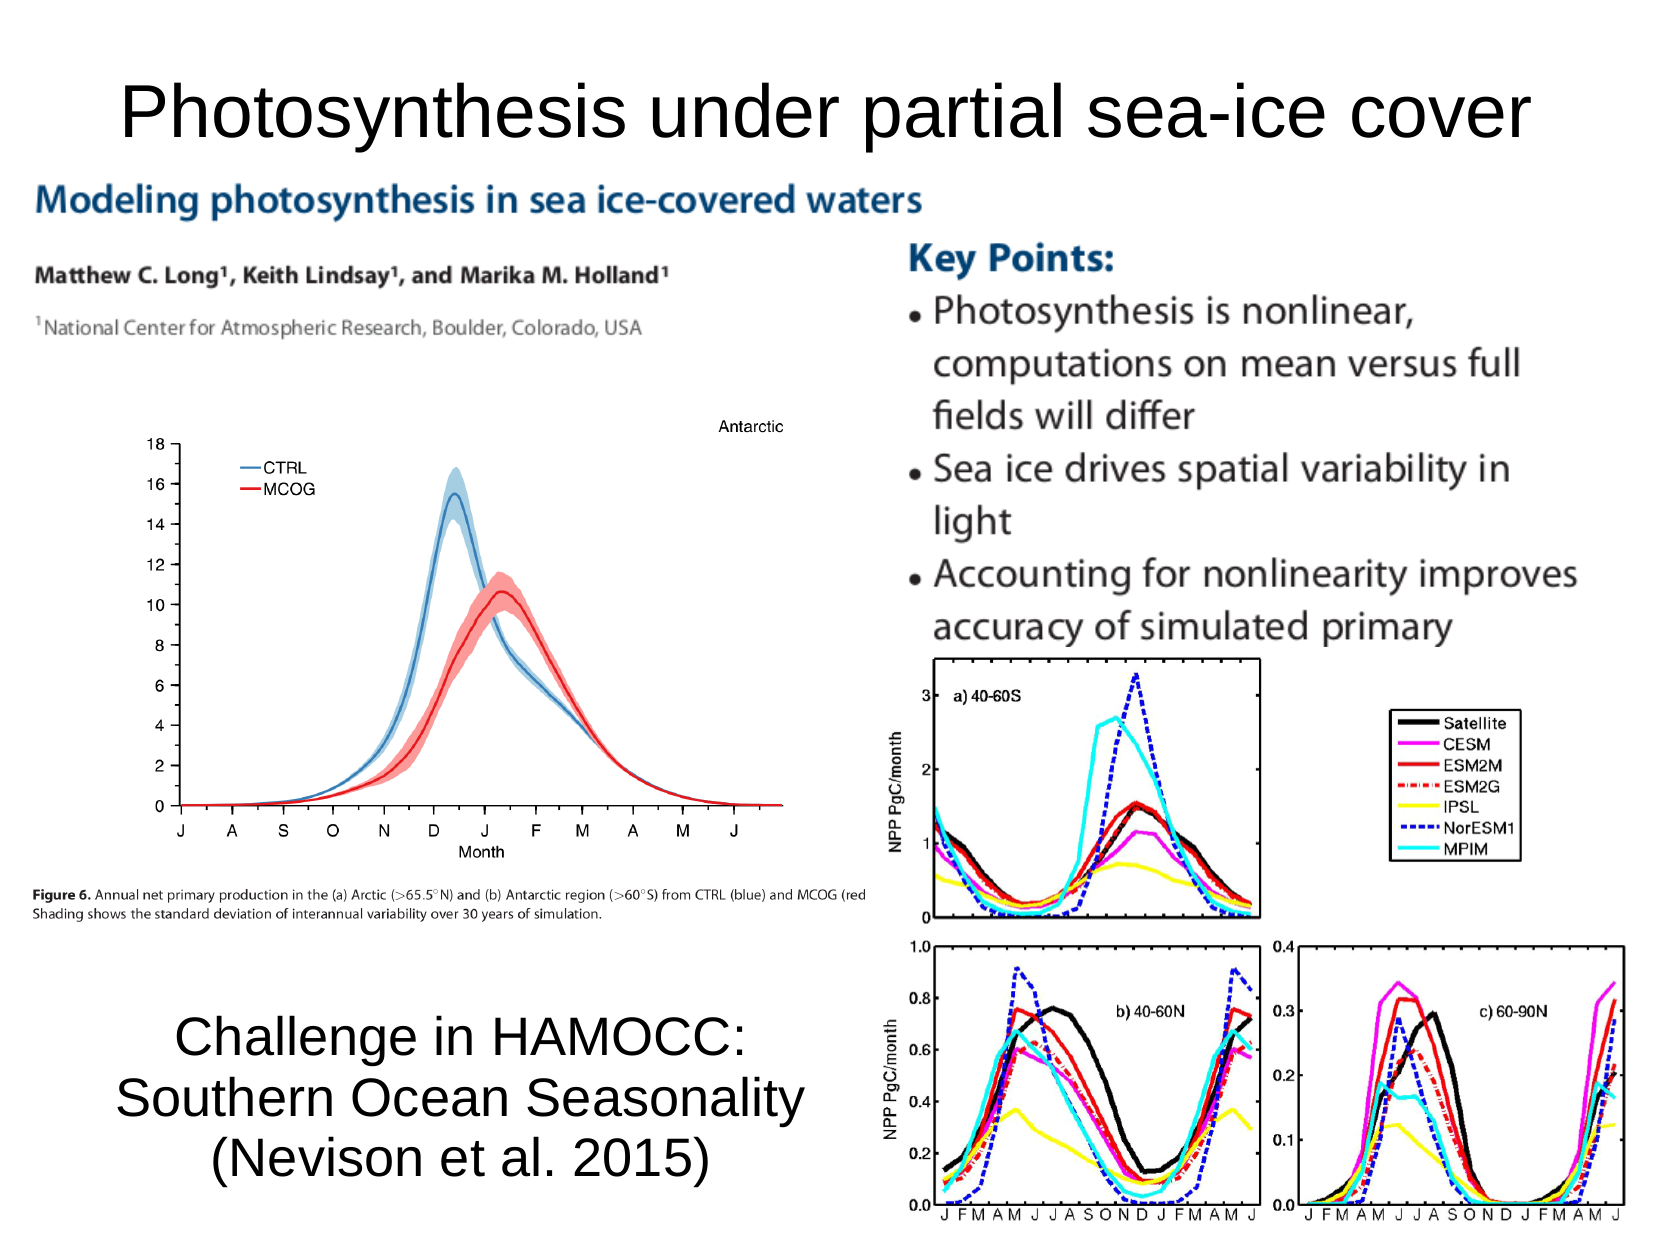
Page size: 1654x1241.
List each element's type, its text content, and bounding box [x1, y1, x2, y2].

title Photosynthesis under partial sea-ice cover [82, 8, 1571, 216]
picture [12, 174, 1636, 1227]
subtitle Challenge in HAMOCC: Southern Ocean Seasonality (Nevison et al. 2015) [82, 1006, 841, 1189]
